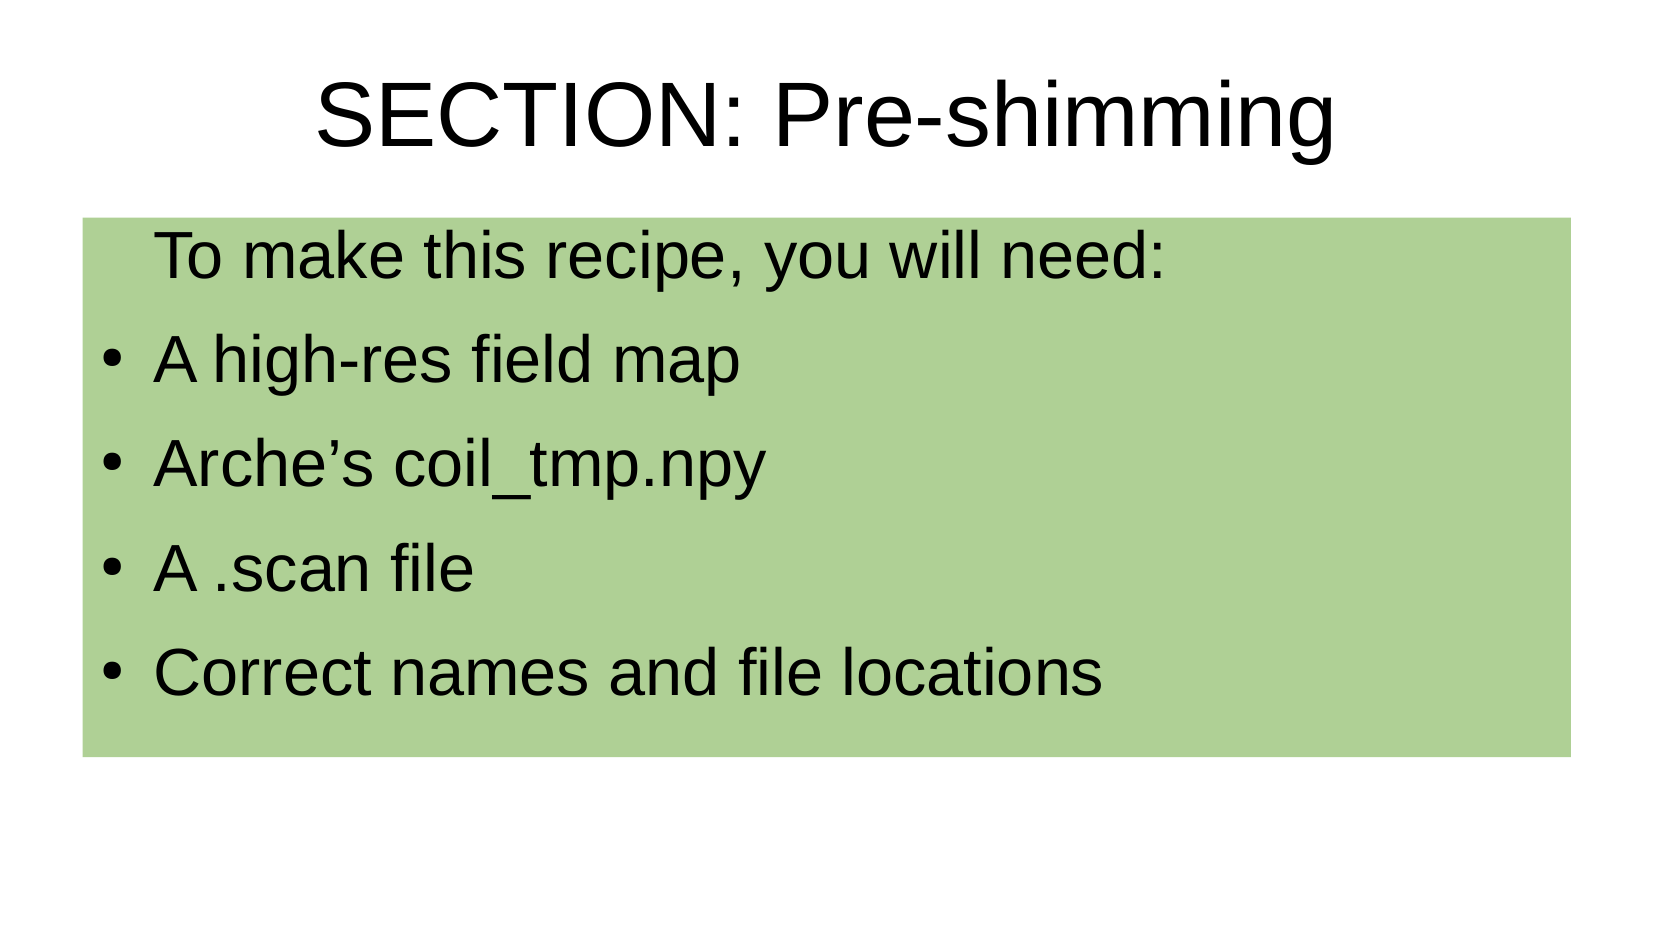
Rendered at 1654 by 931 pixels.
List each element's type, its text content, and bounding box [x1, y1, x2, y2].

list To make this recipe, you will need: A high-res field map Arche’s coil_tmp.npy A .scan file Correct names and file locations [82, 217, 1571, 758]
title SECTION: Pre-shimming [82, 37, 1571, 193]
